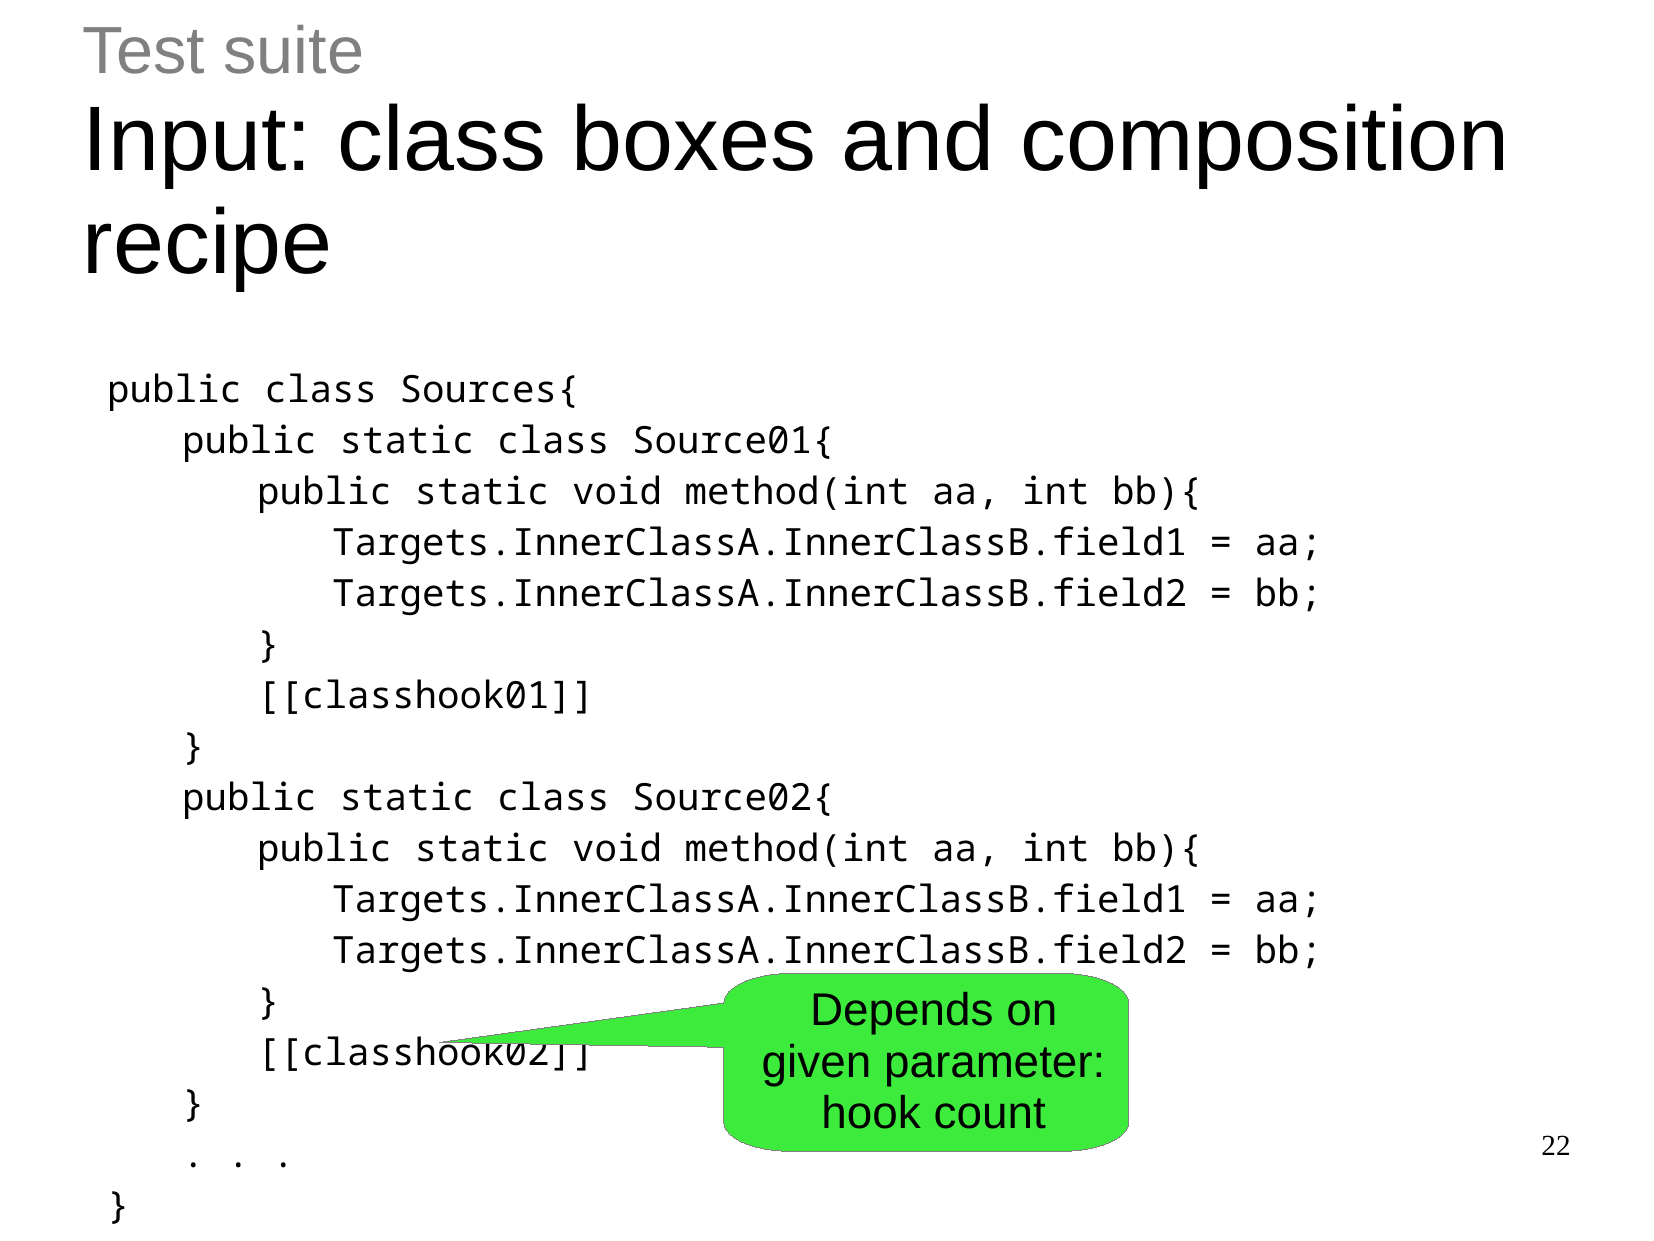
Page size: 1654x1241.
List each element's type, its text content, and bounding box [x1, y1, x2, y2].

text_box [439, 984, 738, 1140]
title Test suite Input: class boxes and composition recipe [82, 13, 1571, 293]
text_box Depends on given parameter: hook count [738, 976, 1129, 1146]
text_box public class Sources{ public static class Source01{ public static void method(int aa, int bb){ Targets.InnerClassA.InnerClassB.field1 = aa; Targets.InnerClassA.InnerClassB.field2 = bb; } [[classhook01]] } public static class Source02{ public static void method(int aa, int bb){ Targets.InnerClassA.InnerClassB.field1 = aa; Targets.InnerClassA.InnerClassB.field2 = bb; } [[classhook02]] } . . . } [92, 354, 1368, 1110]
text_box [752, 1146, 1100, 1152]
